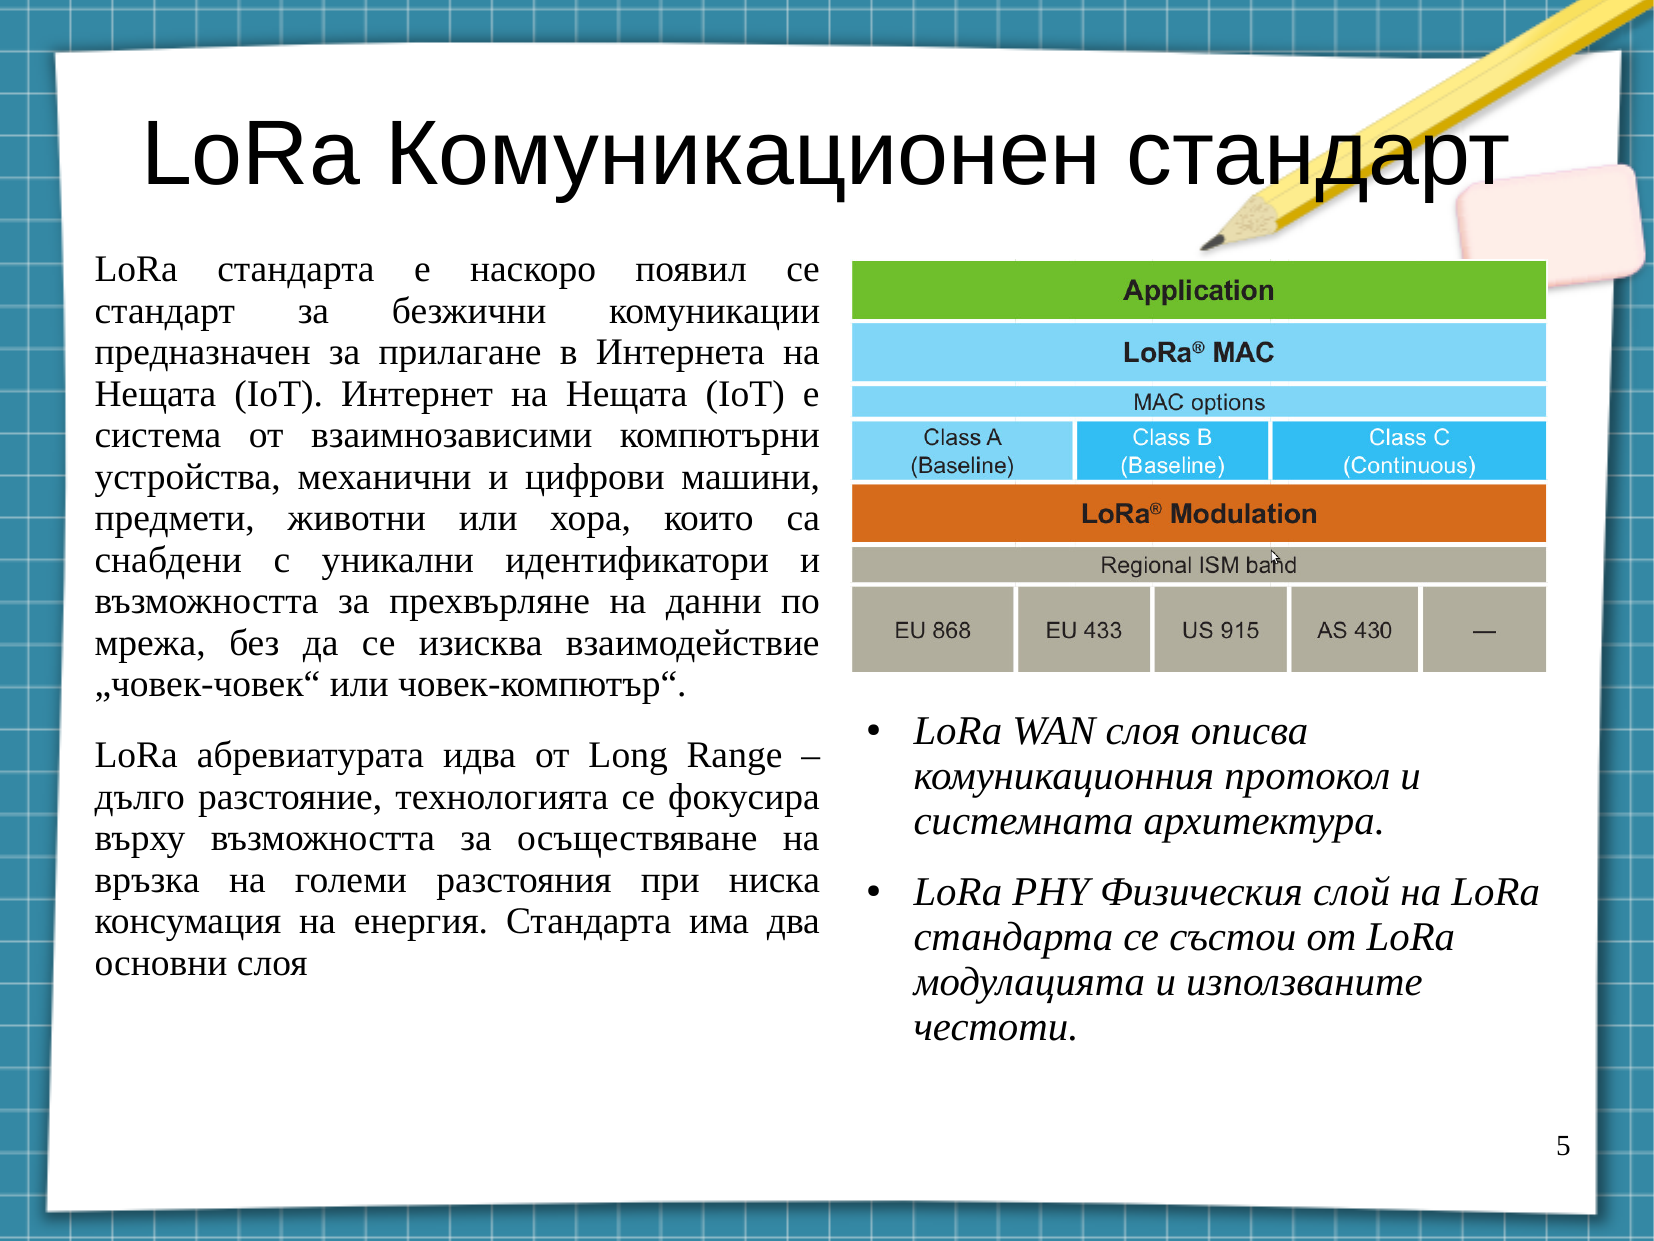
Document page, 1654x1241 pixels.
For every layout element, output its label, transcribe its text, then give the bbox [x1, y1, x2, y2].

list LoRa стандарта е наскоро появил се стандарт за безжични комуникации предназначен за прилагане в Интернета на Нещата (IoT). Интернет на Нещата (IoT) е система от взаимнозависими компютърни устройства, механични и цифрови машини, предмети, животни или хора, които са снабдени с уникални идентификатори и възможността за прехвърляне на данни по мрежа, без да се изисква взаимодействие „човек-човек“ или човек-компютър“. LoRa абревиатурата идва от Long Range – дълго разстояние, технологията се фокусира върху възможността за осъществяване на връзка на големи разстояния при ниска консумация на енергия. Стандарта има два основни слоя [94, 248, 821, 1087]
picture [0, 0, 1654, 1241]
title LoRa Комуникационен стандарт [82, 49, 1571, 257]
list LoRa WAN слоя описва комуникационния протокол и системната архитектура. LoRa PHY Физическия слой на LoRa стандарта се състои от LoRa модулацията и използваните честоти. [850, 708, 1577, 1052]
